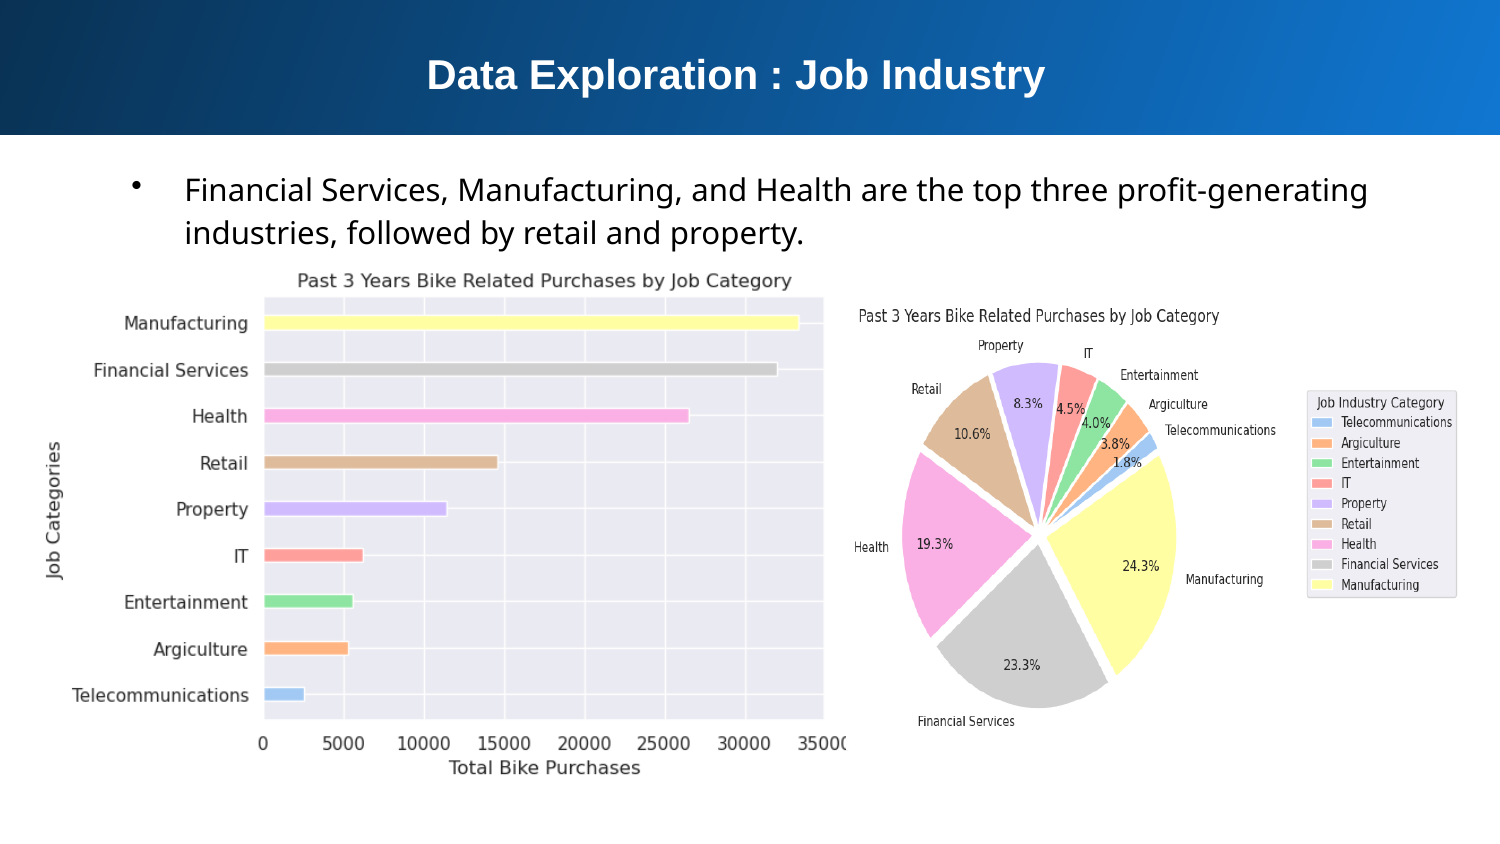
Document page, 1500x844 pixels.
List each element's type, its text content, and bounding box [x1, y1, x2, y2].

text_box Data Exploration : Job Industry [33, 32, 1439, 138]
picture [37, 262, 1463, 788]
text_box Financial Services, Manufacturing, and Health are the top three profit-generating industries, followed by retail and property. [94, 149, 1463, 299]
text_box [0, 0, 1500, 135]
